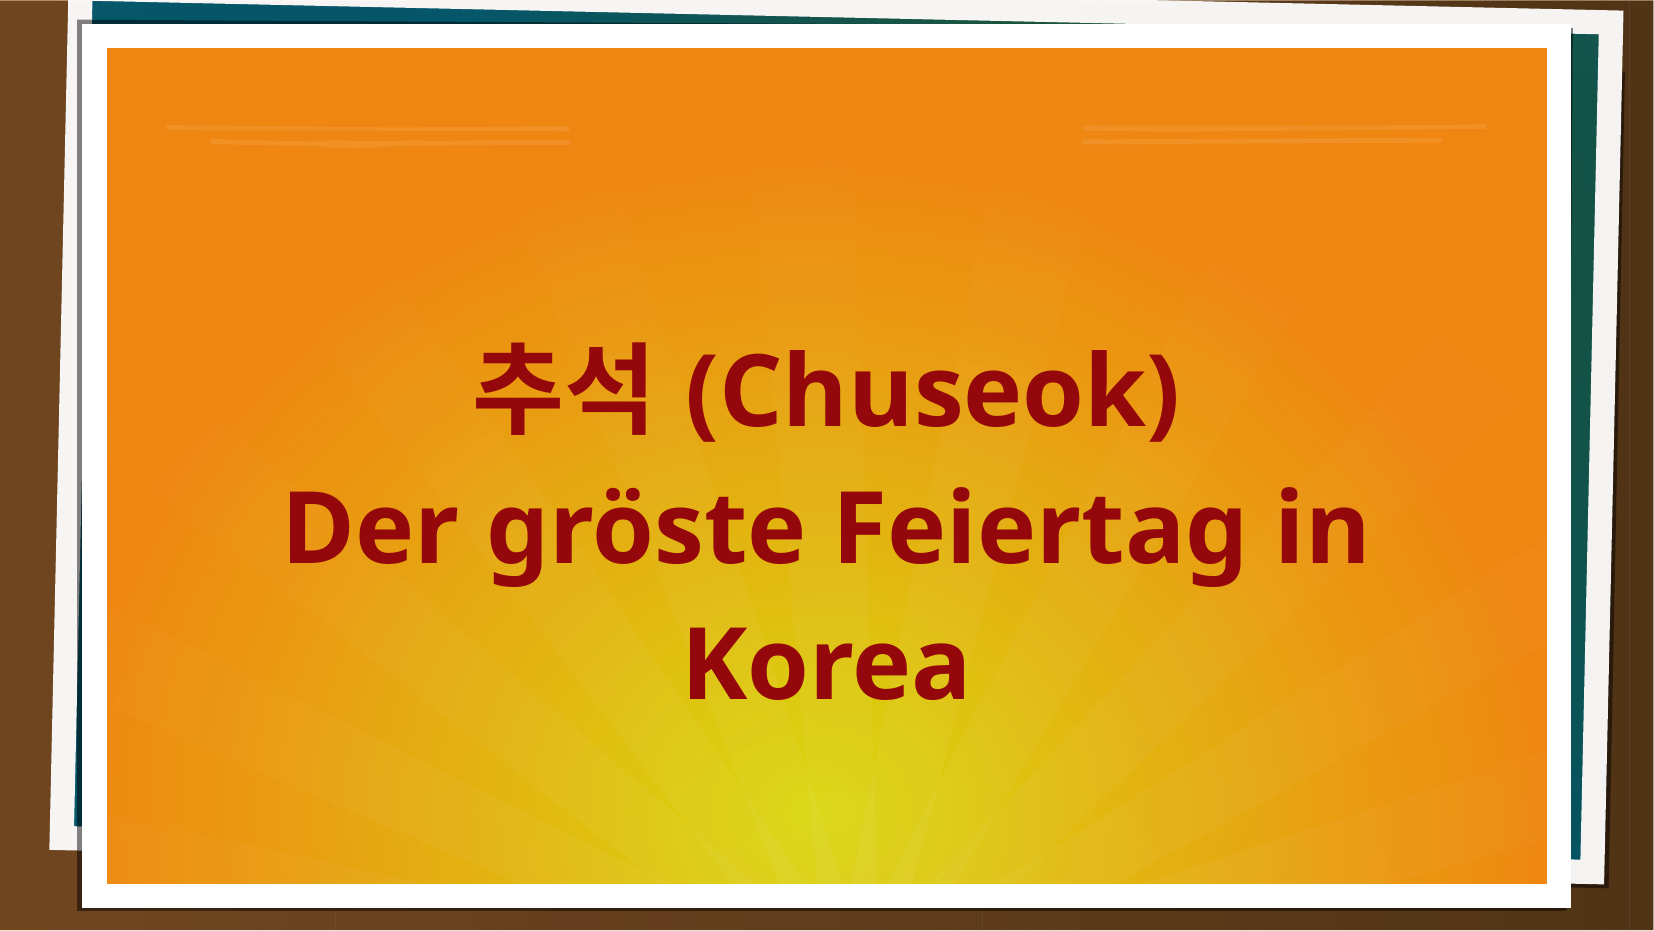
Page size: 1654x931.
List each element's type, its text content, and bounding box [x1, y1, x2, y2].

subtitle 추석(Chuseok) Der gröste Feiertag in Korea [162, 224, 1492, 815]
